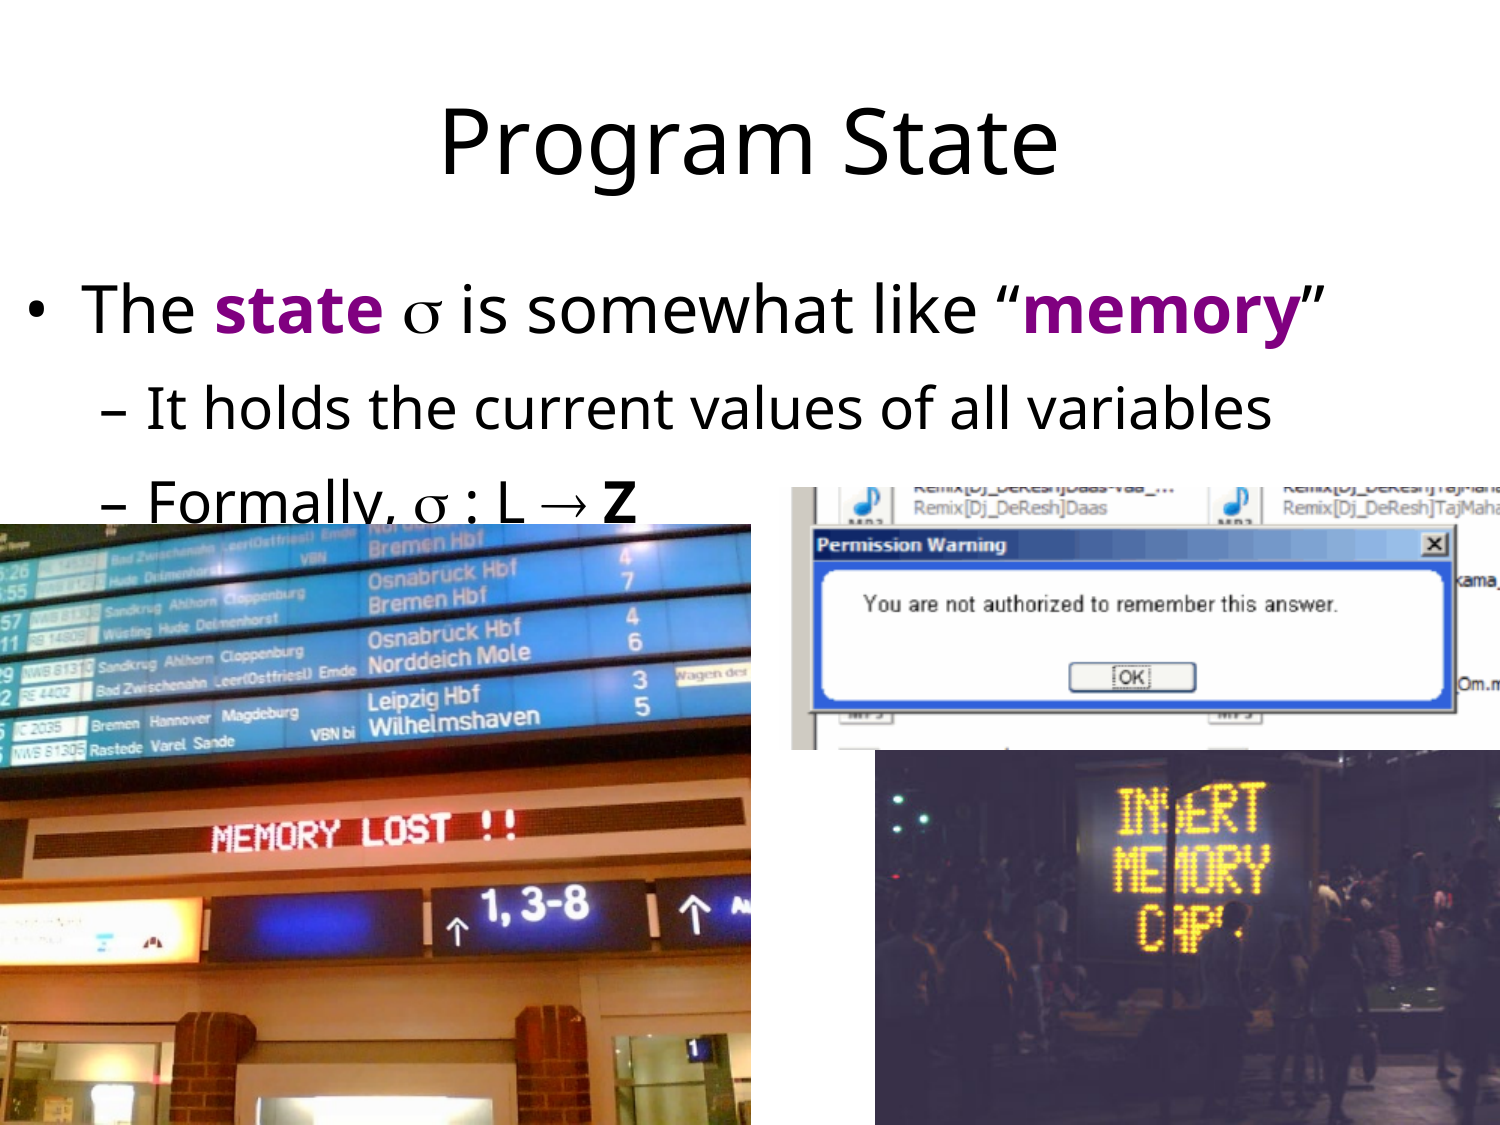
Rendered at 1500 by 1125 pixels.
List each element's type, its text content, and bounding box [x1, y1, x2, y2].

picture [779, 487, 1500, 1125]
picture [0, 524, 751, 1125]
list The state  is somewhat like “memory” It holds the current values of all variables Formally,  : L  Z [24, 262, 1476, 1101]
title Program State [24, 45, 1476, 233]
